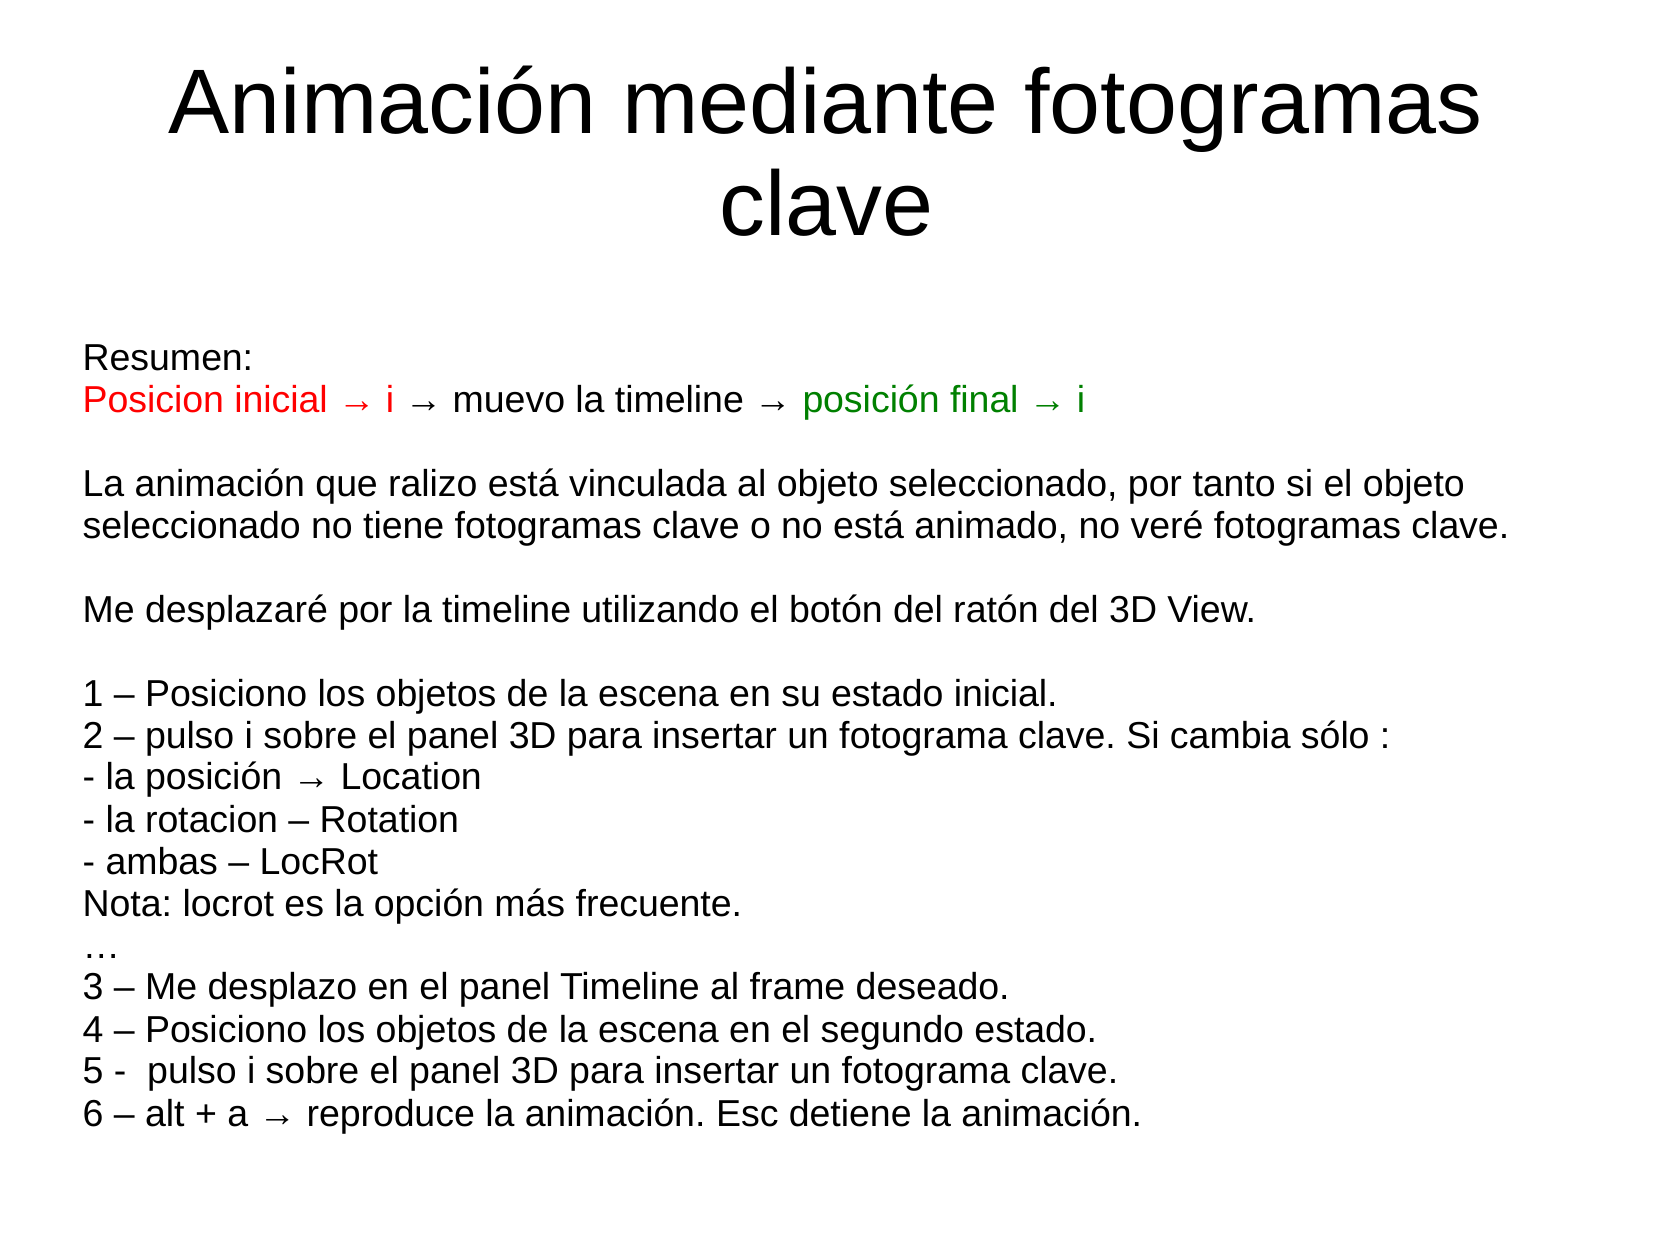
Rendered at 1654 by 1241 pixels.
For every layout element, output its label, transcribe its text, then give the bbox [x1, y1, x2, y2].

title Animación mediante fotogramas clave [82, 49, 1571, 257]
subtitle Resumen: Posicion inicial → i → muevo la timeline → posición final → i La animación que ralizo está vinculada al objeto seleccionado, por tanto si el objeto seleccionado no tiene fotogramas clave o no está animado, no veré fotogramas clave. Me desplazaré por la timeline utilizando el botón del ratón del 3D View. 1 – Posiciono los objetos de la escena en su estado inicial. 2 – pulso i sobre el panel 3D para insertar un fotograma clave. Si cambia sólo : - la posición → Location - la rotacion – Rotation - ambas – LocRot Nota: locrot es la opción más frecuente. … 3 – Me desplazo en el panel Timeline al frame deseado. 4 – Posiciono los objetos de la escena en el segundo estado. 5 - pulso i sobre el panel 3D para insertar un fotograma clave. 6 – alt + a → reproduce la animación. Esc detiene la animación. [82, 325, 1571, 1145]
